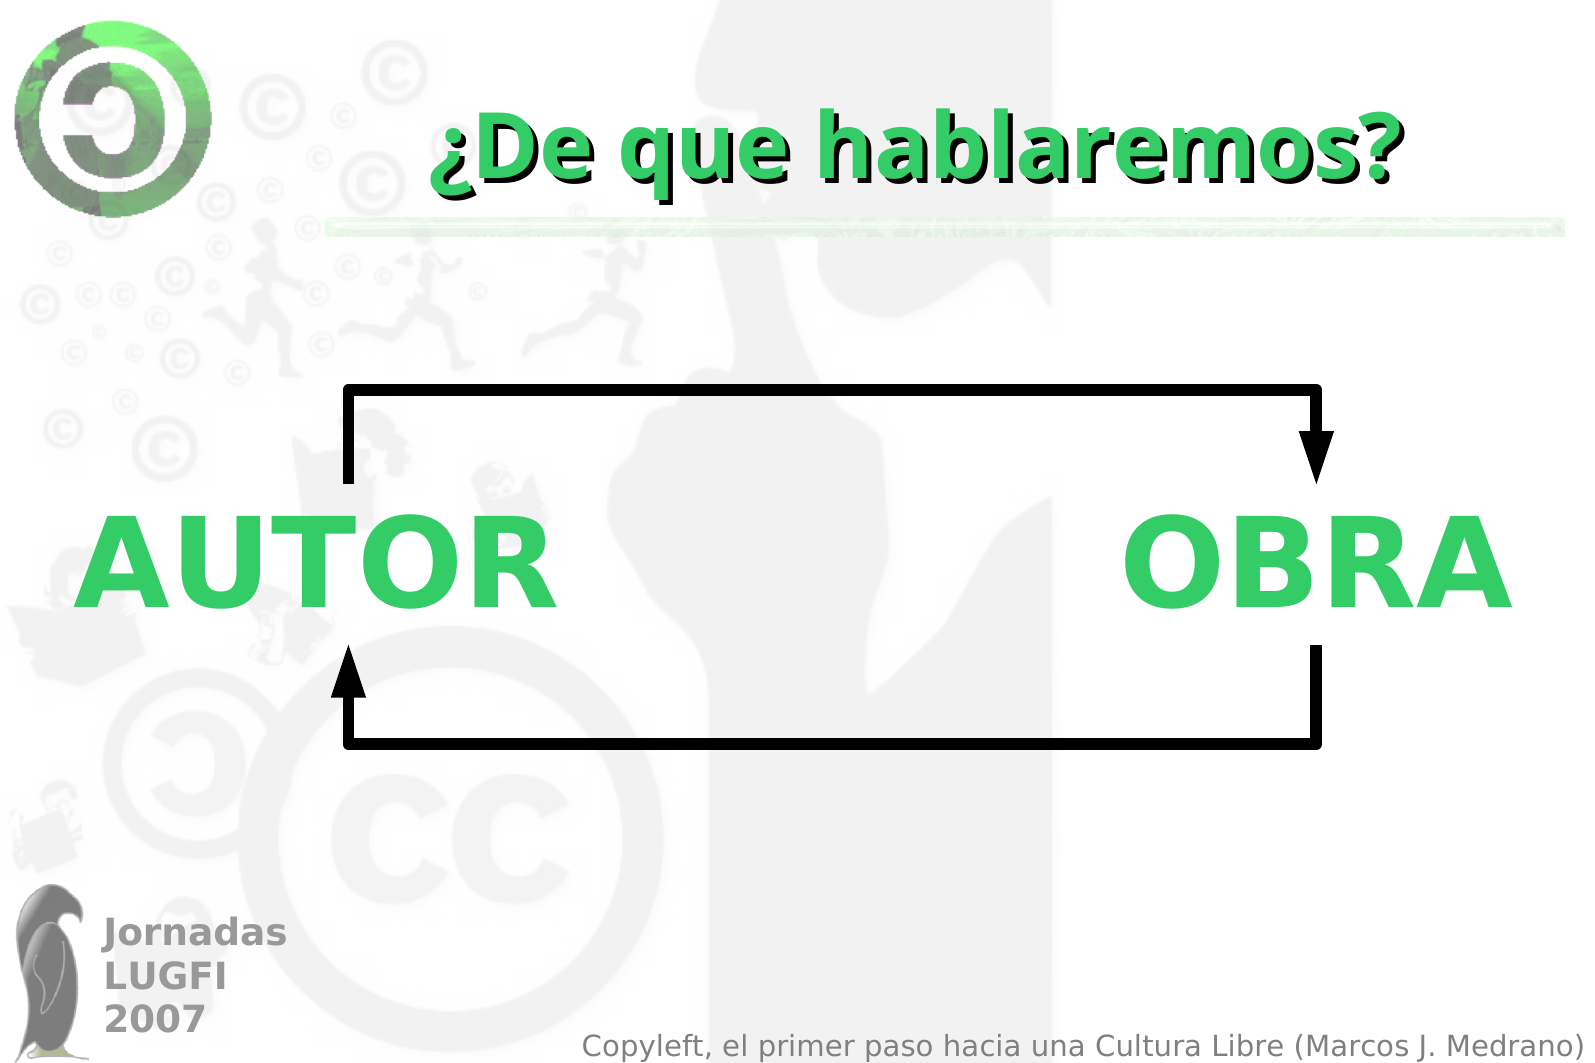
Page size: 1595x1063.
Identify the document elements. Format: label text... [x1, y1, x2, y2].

text_box ¿De que hablaremos? [413, 73, 1595, 195]
text_box AUTOR [59, 484, 638, 645]
text_box OBRA [1104, 484, 1529, 645]
